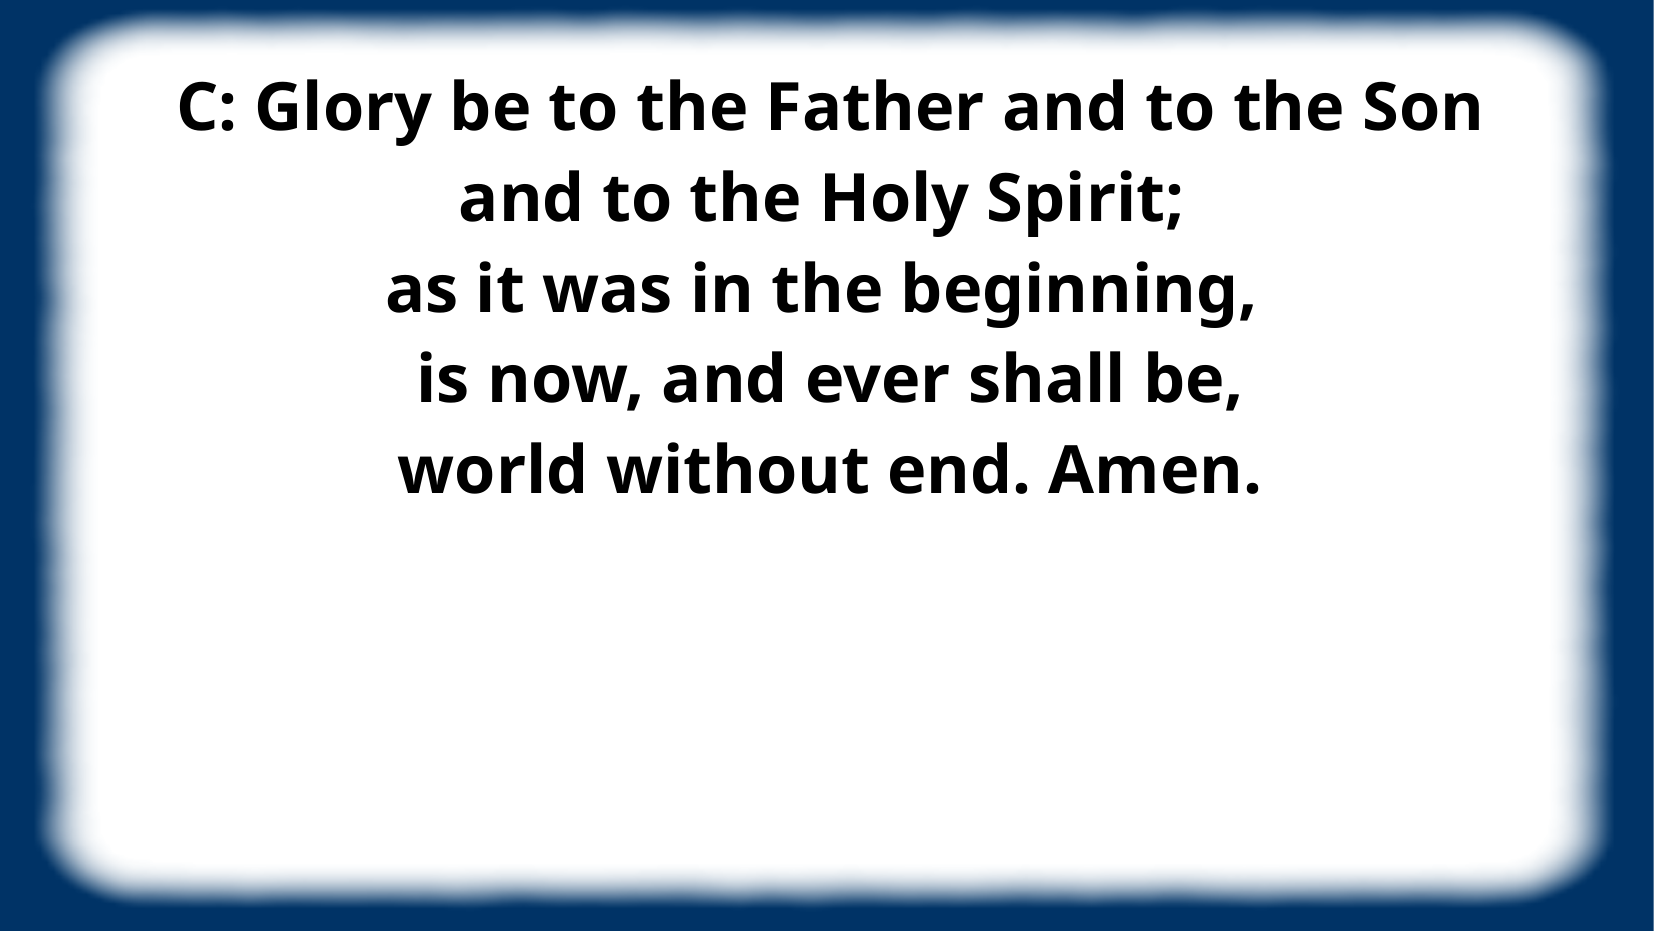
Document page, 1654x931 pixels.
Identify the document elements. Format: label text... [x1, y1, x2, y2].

text_box C: Glory be to the Father and to the Son and to the Holy Spirit; as it was in the beginning, is now, and ever shall be, world without end. Amen. [110, 51, 1551, 532]
picture [0, 0, 1654, 931]
